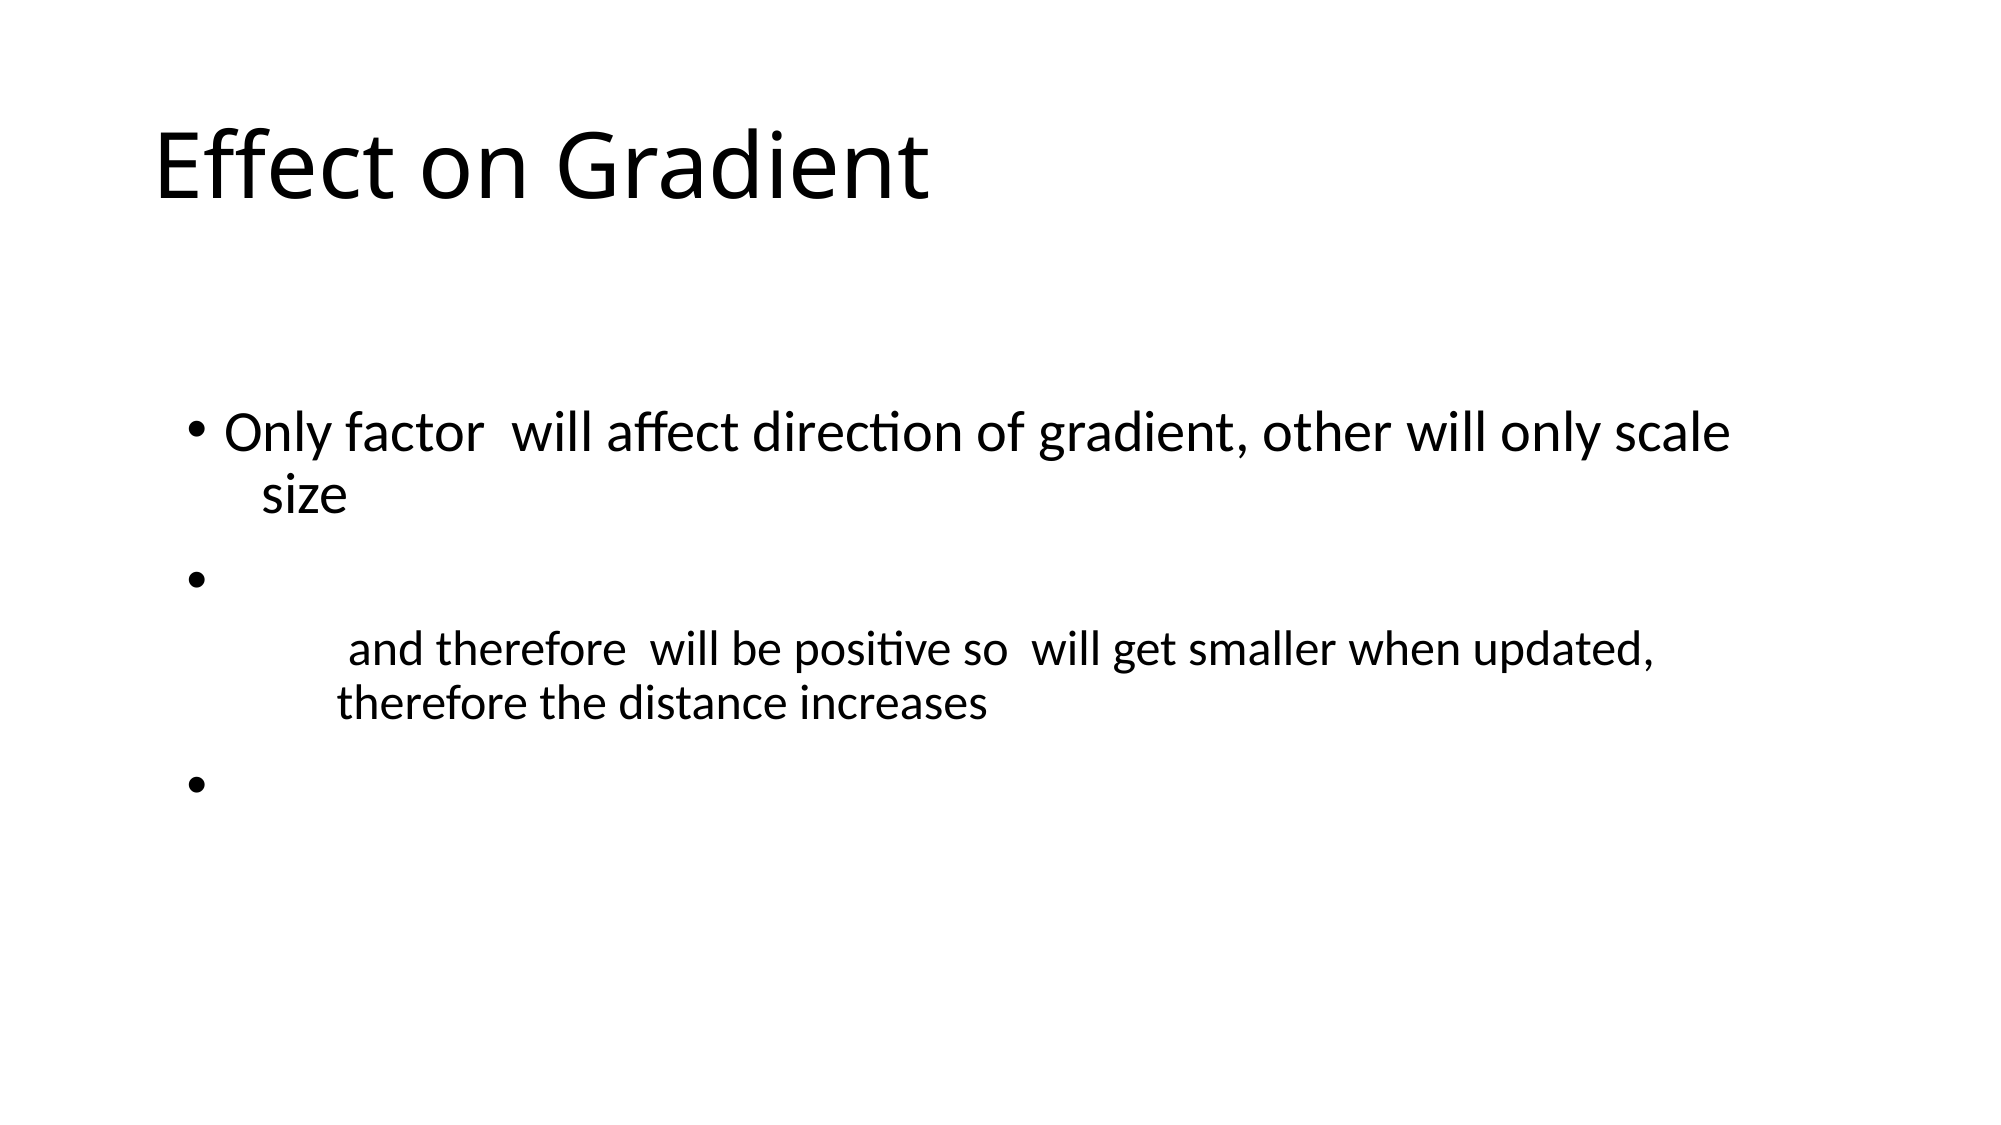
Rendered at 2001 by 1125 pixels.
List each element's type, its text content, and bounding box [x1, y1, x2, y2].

title Effect on Gradient [137, 59, 1863, 278]
list Only factor will affect direction of gradient, other will only scale size and therefore will be positive so will get smaller when updated, therefore the distance increases [171, 239, 1808, 1014]
